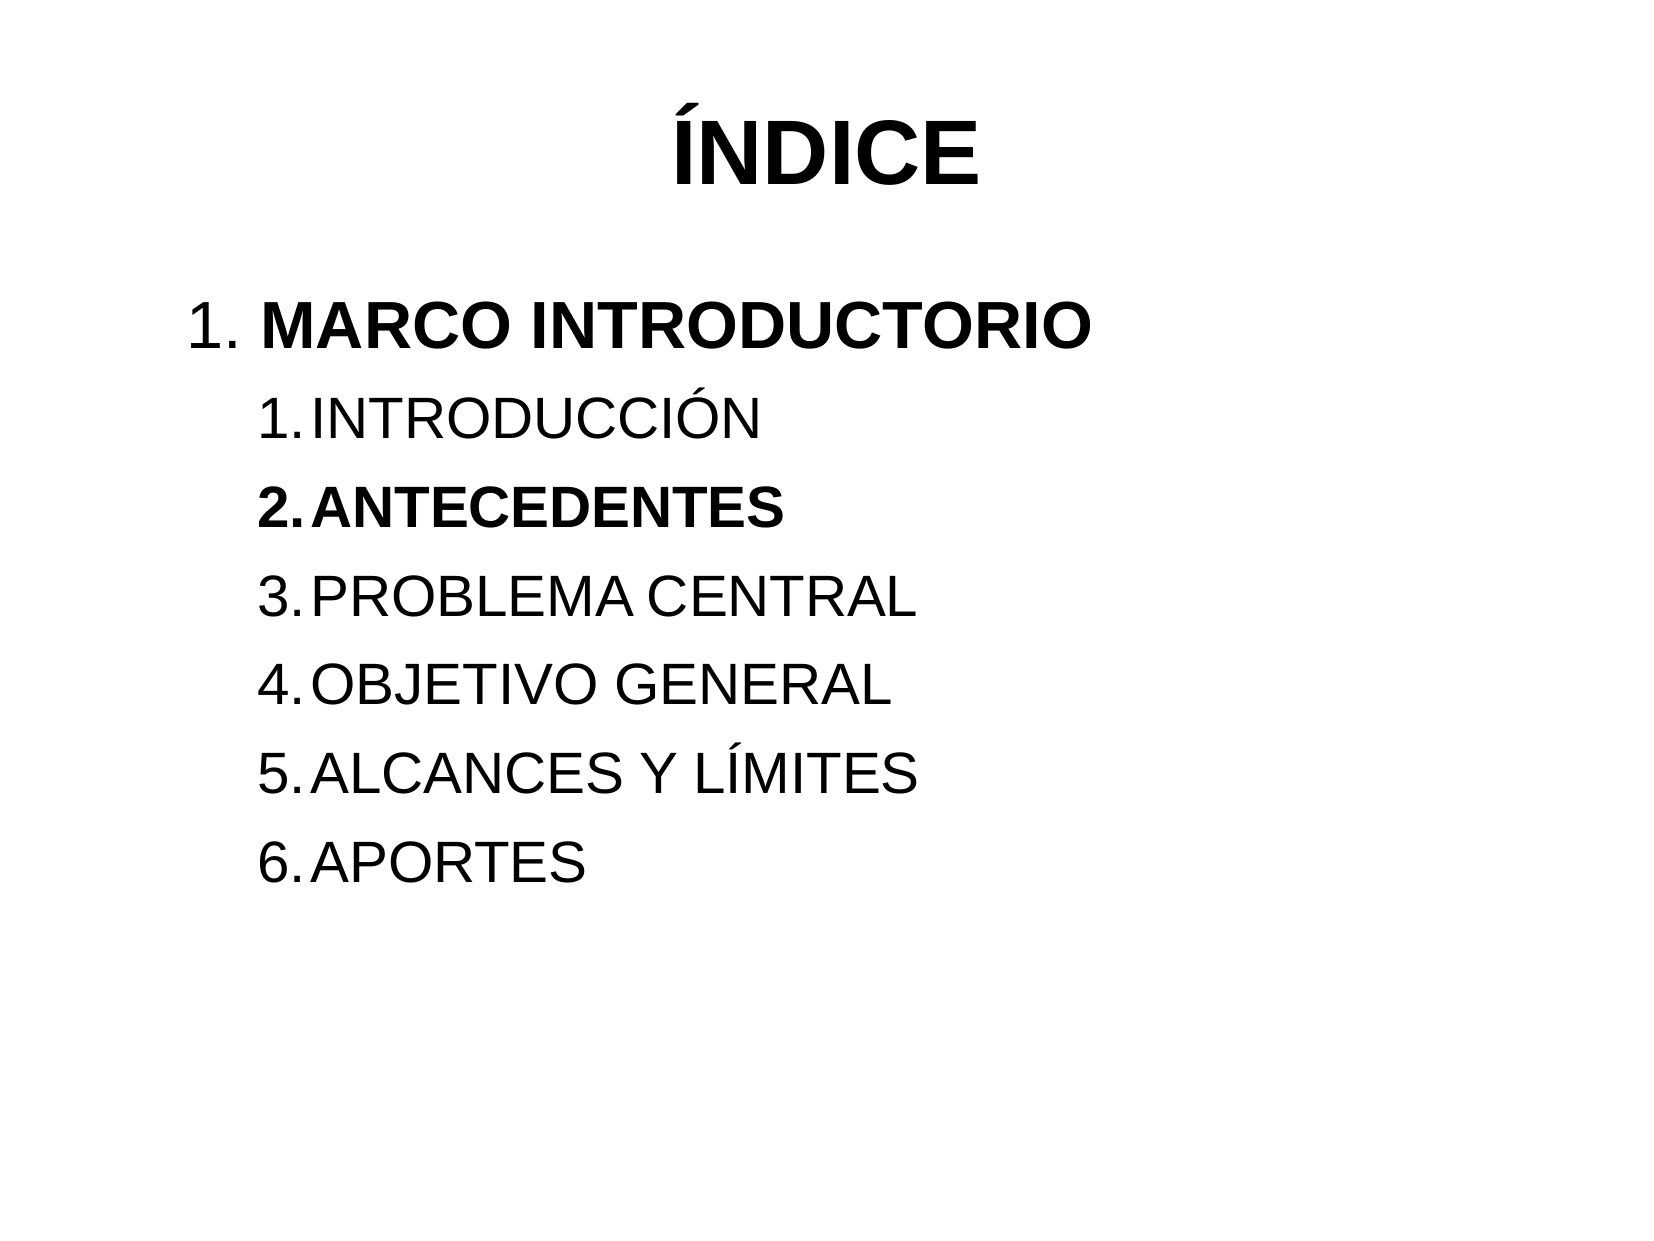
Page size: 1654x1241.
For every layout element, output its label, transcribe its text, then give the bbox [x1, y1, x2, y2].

title ÍNDICE [82, 49, 1571, 257]
list MARCO INTRODUCTORIO INTRODUCCIÓN ANTECEDENTES PROBLEMA CENTRAL OBJETIVO GENERAL ALCANCES Y LÍMITES APORTES [168, 287, 1469, 1007]
